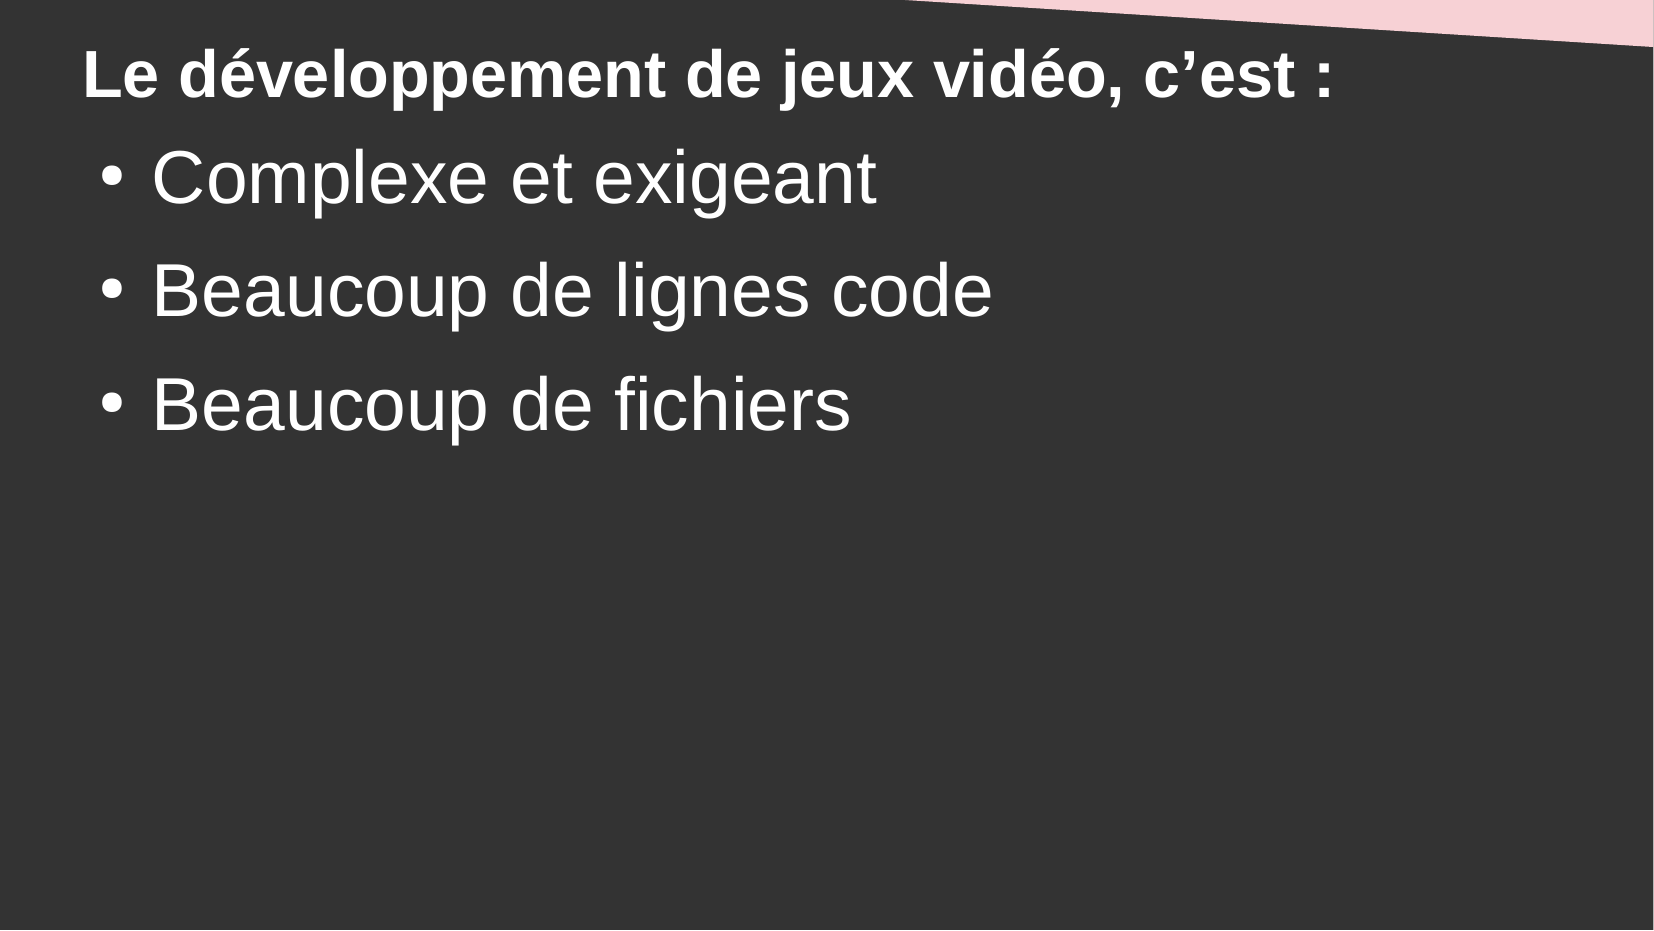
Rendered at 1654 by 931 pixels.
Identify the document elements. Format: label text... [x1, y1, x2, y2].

title Le développement de jeux vidéo, c’est : [82, 37, 1571, 112]
text_box [905, 0, 1654, 48]
list Complexe et exigeant Beaucoup de lignes code Beaucoup de fichiers [80, 135, 1620, 827]
